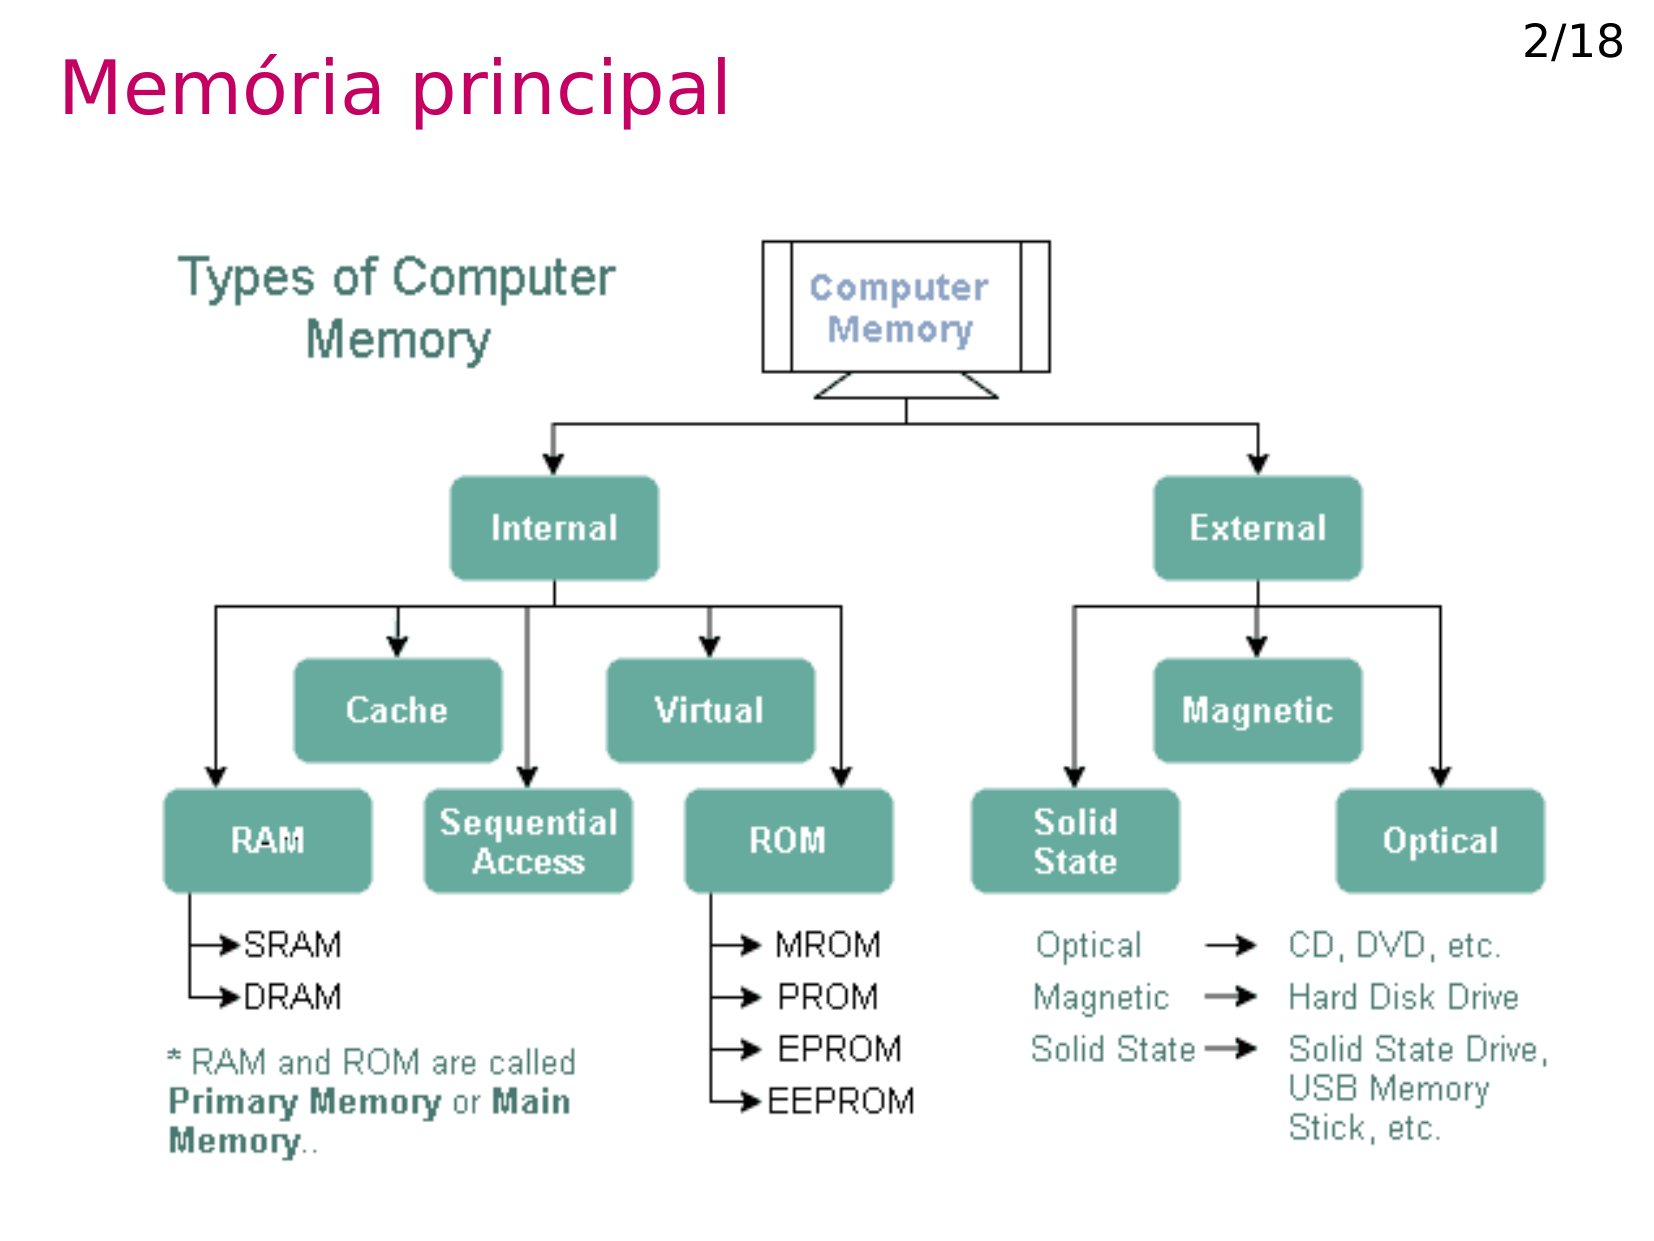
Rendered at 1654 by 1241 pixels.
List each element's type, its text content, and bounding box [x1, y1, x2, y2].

picture [59, 215, 1625, 1182]
title Memória principal [59, 29, 1625, 148]
